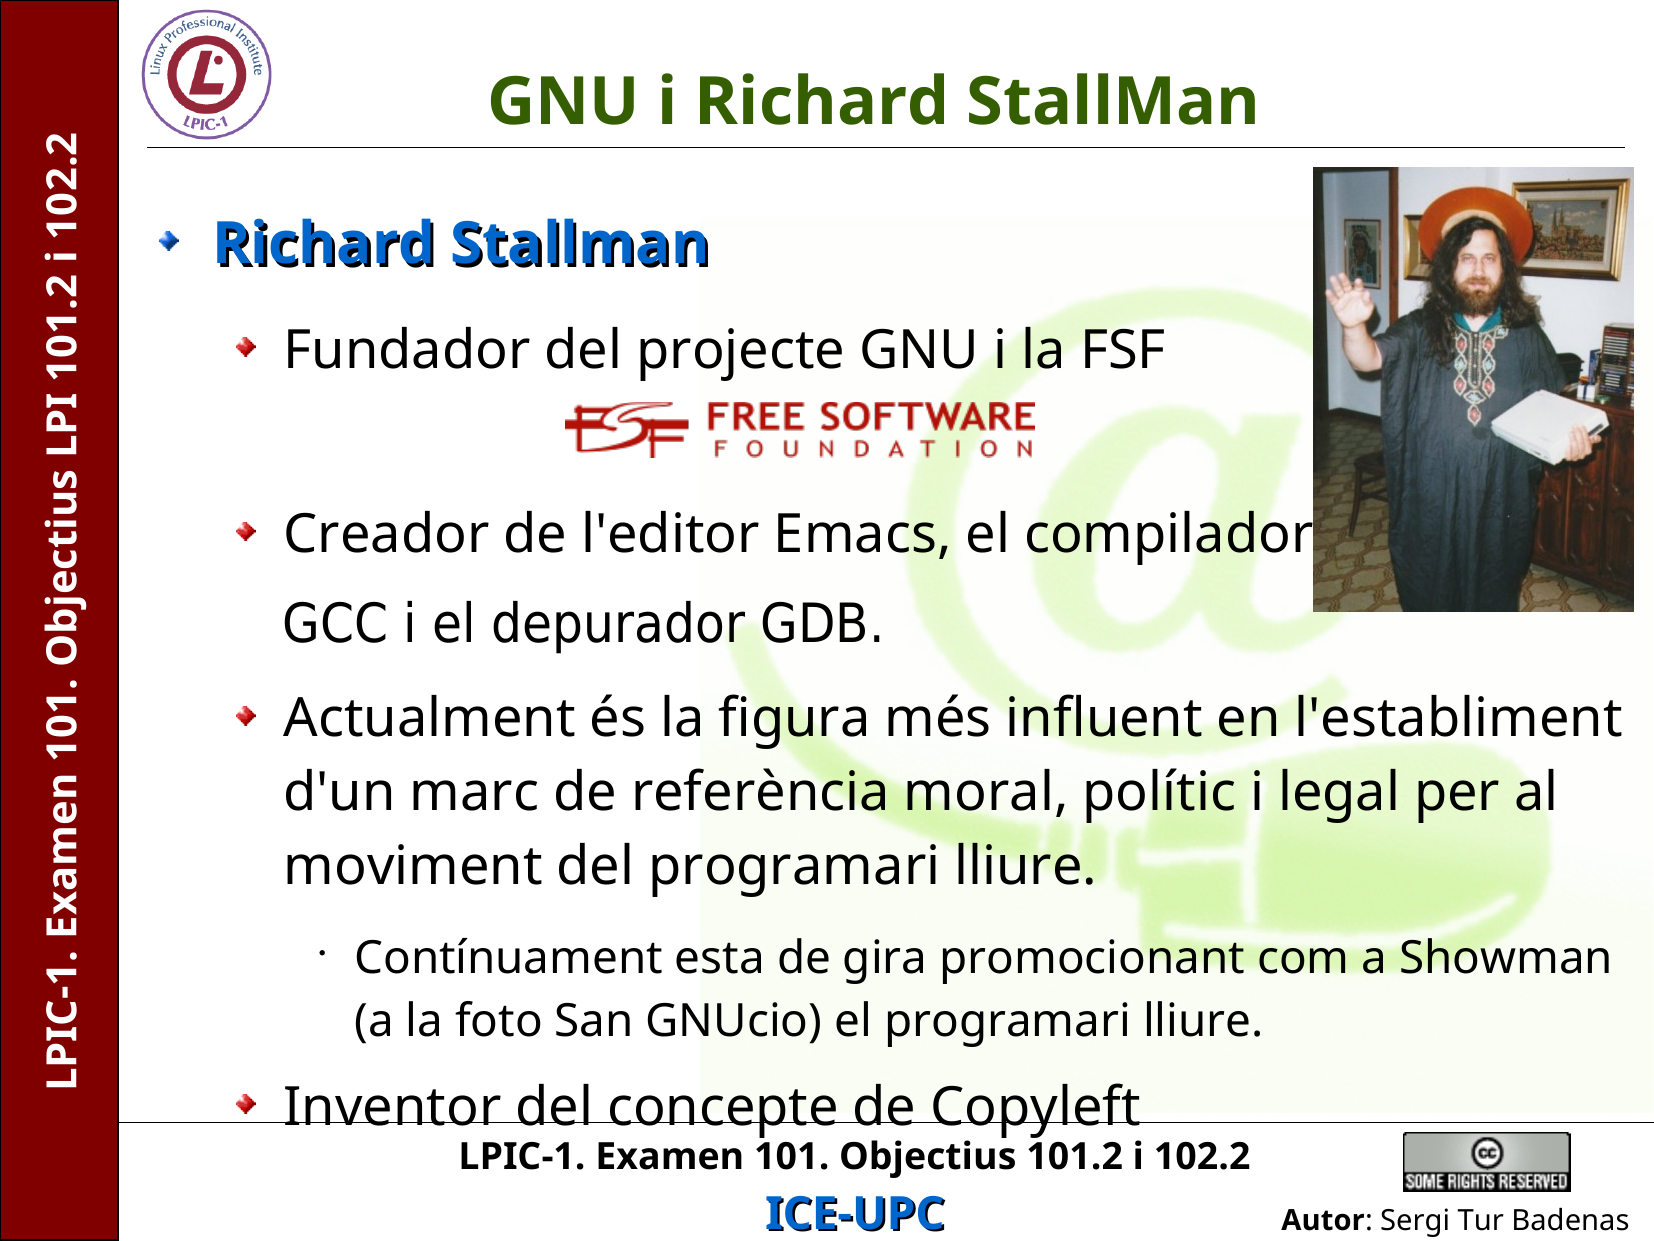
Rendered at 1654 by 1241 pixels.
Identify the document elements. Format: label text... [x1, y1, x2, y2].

picture [1403, 1132, 1571, 1192]
picture [565, 402, 1035, 458]
list Richard Stallman Fundador del projecte GNU i la FSF Creador de l'editor Emacs, el compilador GCC i el depurador GDB. Actualment és la figura més influent en l'establiment d'un marc de referència moral, polític i legal per al moviment del programari lliure. Contínuament esta de gira promocionant com a Showman (a la foto San GNUcio) el programari lliure. Inventor del concepte de Copyleft [141, 201, 1630, 1111]
picture [135, 5, 277, 49]
picture [1131, 167, 1654, 1113]
title GNU i Richard StallMan [129, 49, 1619, 148]
